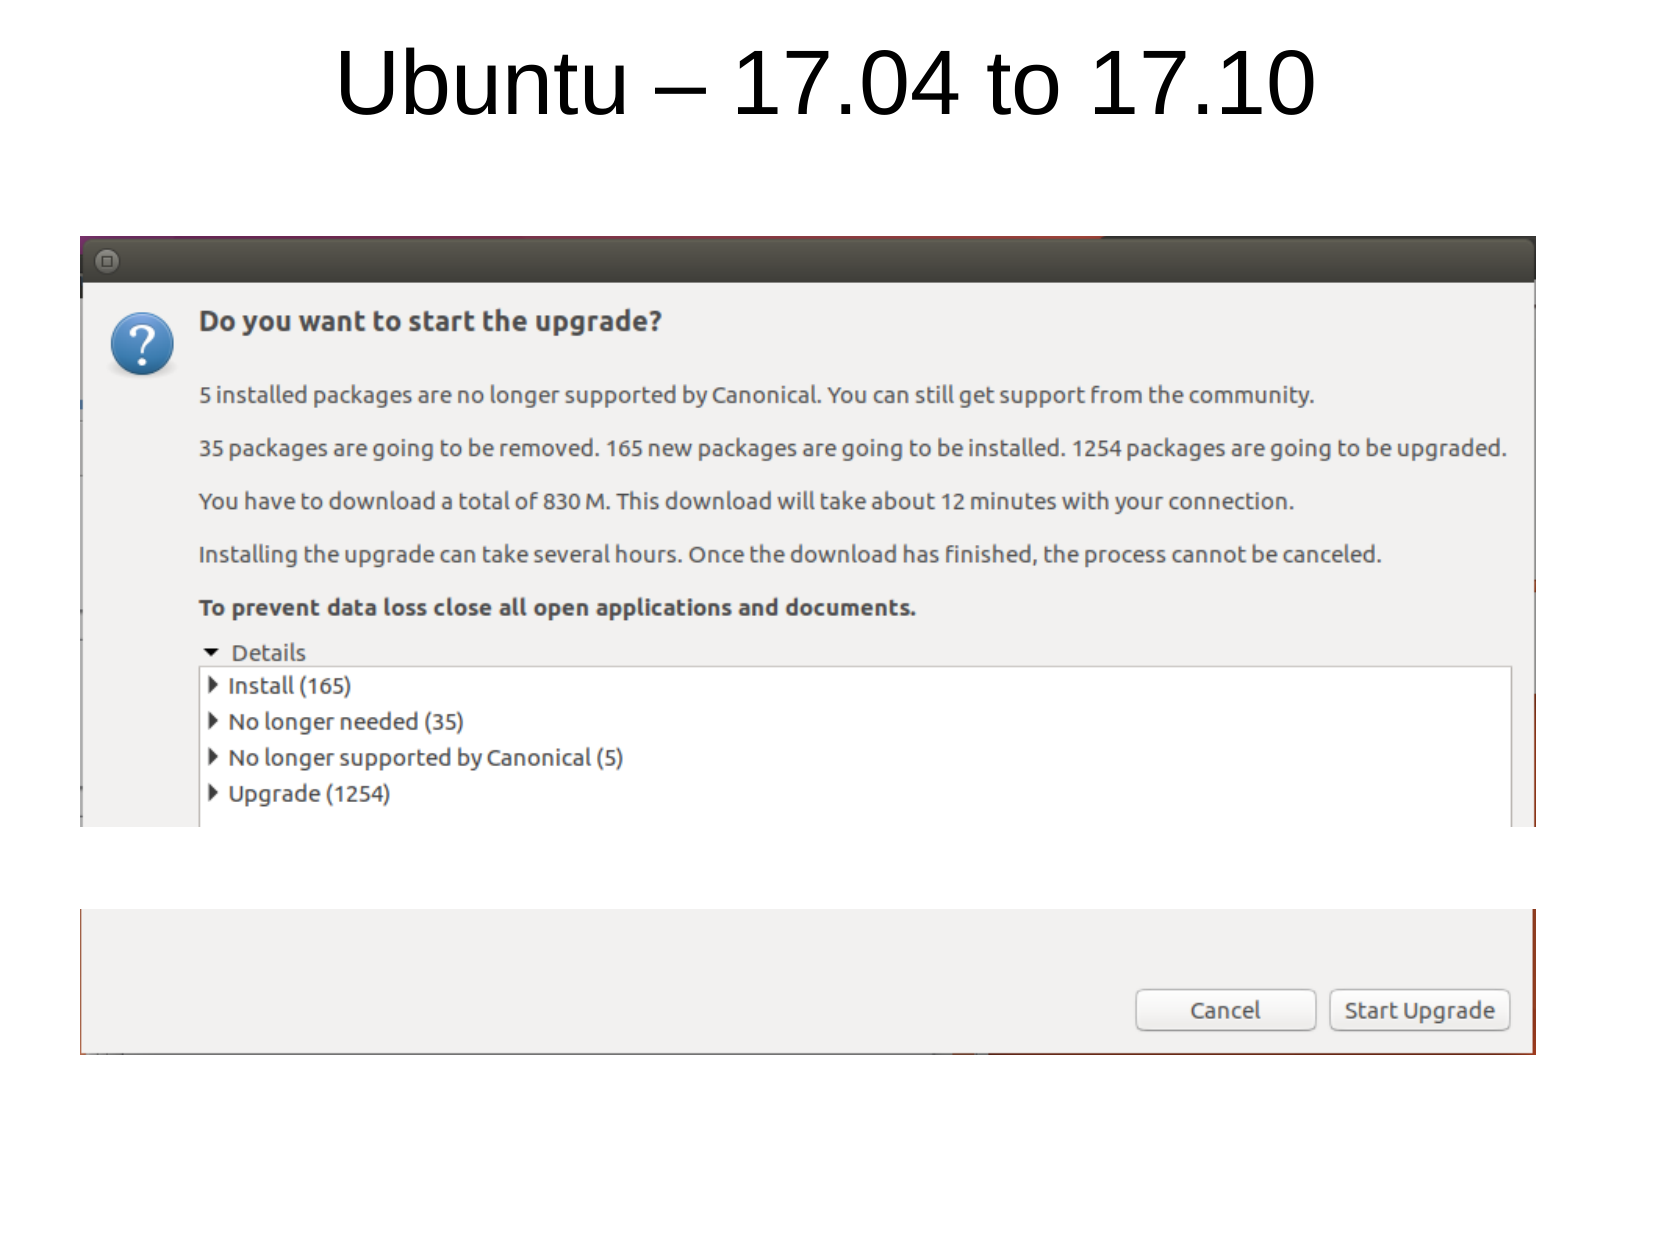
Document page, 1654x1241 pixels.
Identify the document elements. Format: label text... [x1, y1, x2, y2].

picture [80, 909, 1536, 1055]
picture [80, 236, 1536, 827]
title Ubuntu – 17.04 to 17.10 [82, 31, 1571, 134]
